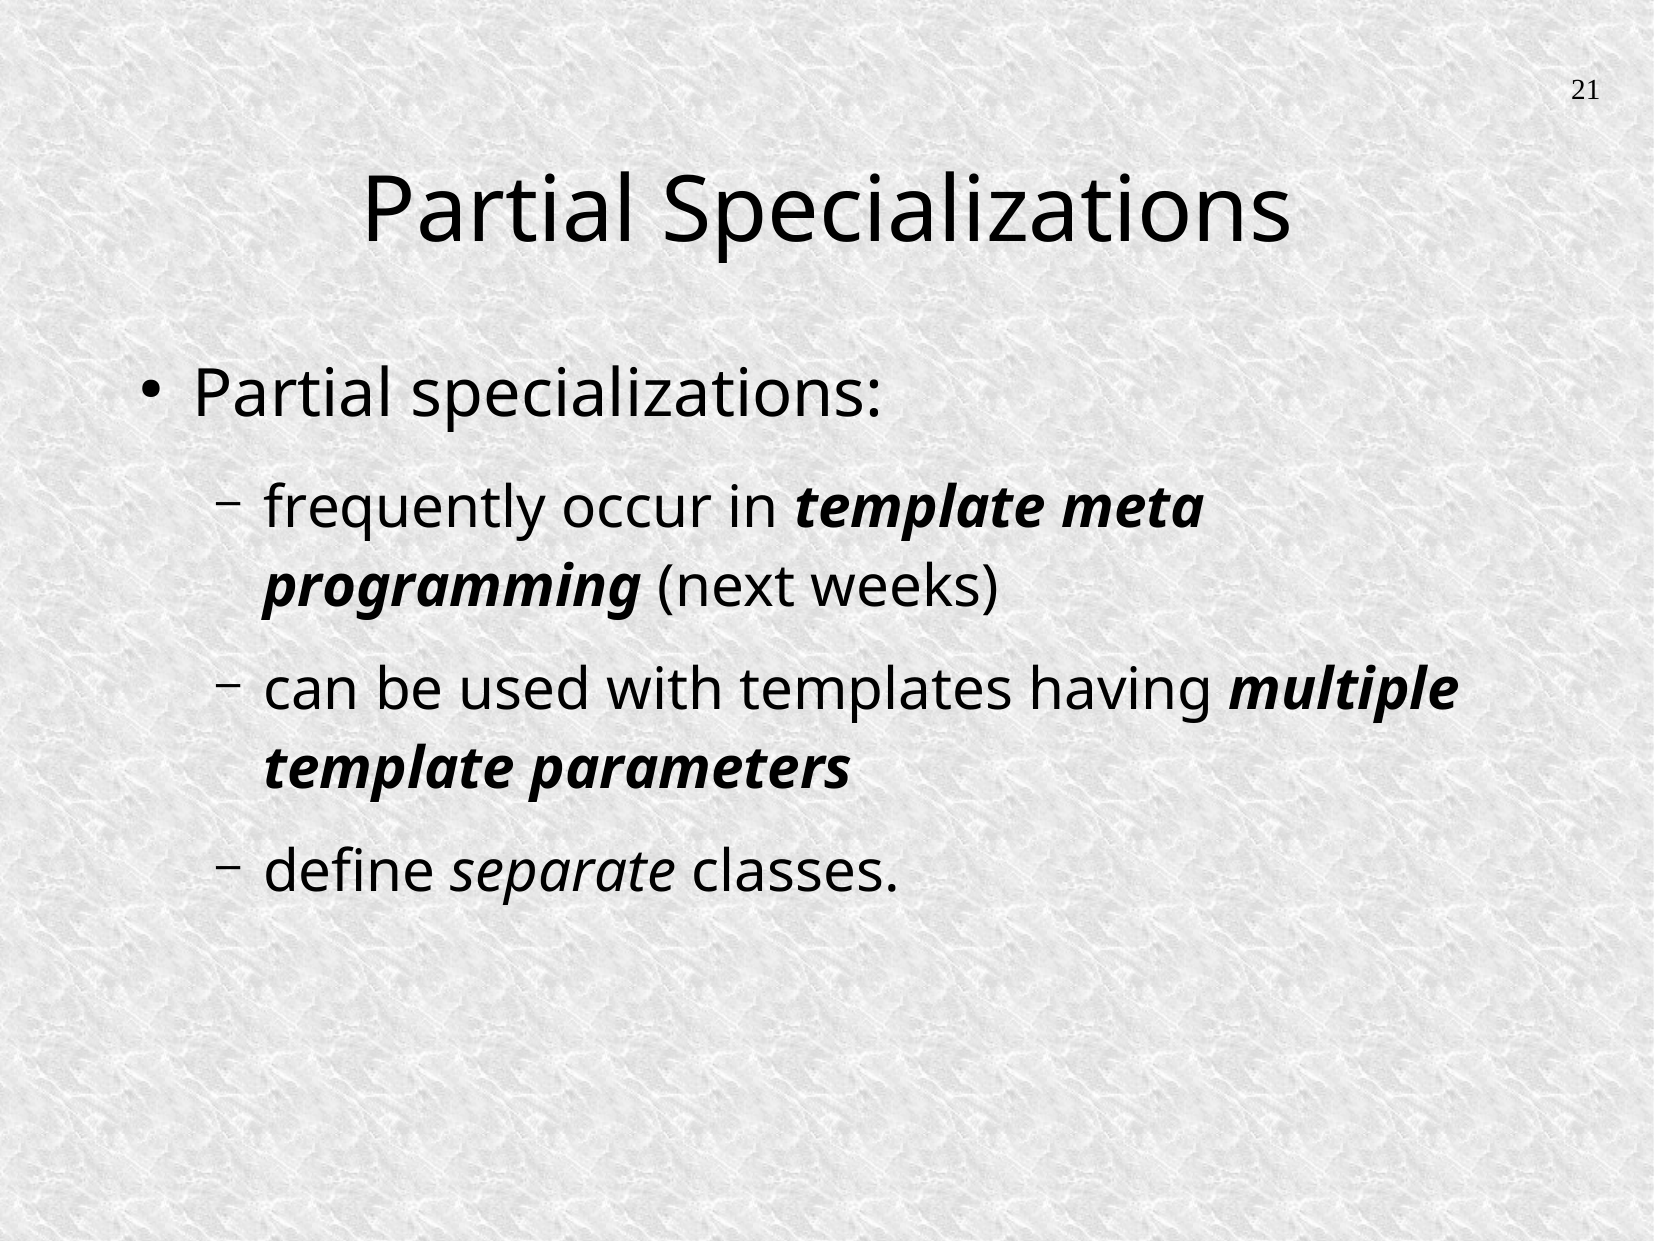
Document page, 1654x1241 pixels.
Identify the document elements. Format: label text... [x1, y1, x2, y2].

picture [0, 0, 1654, 1241]
list Partial specializations: frequently occur in template meta programming (next weeks) can be used with templates having multiple template parameters define separate classes. [121, 344, 1534, 951]
title Partial Specializations [121, 102, 1534, 311]
